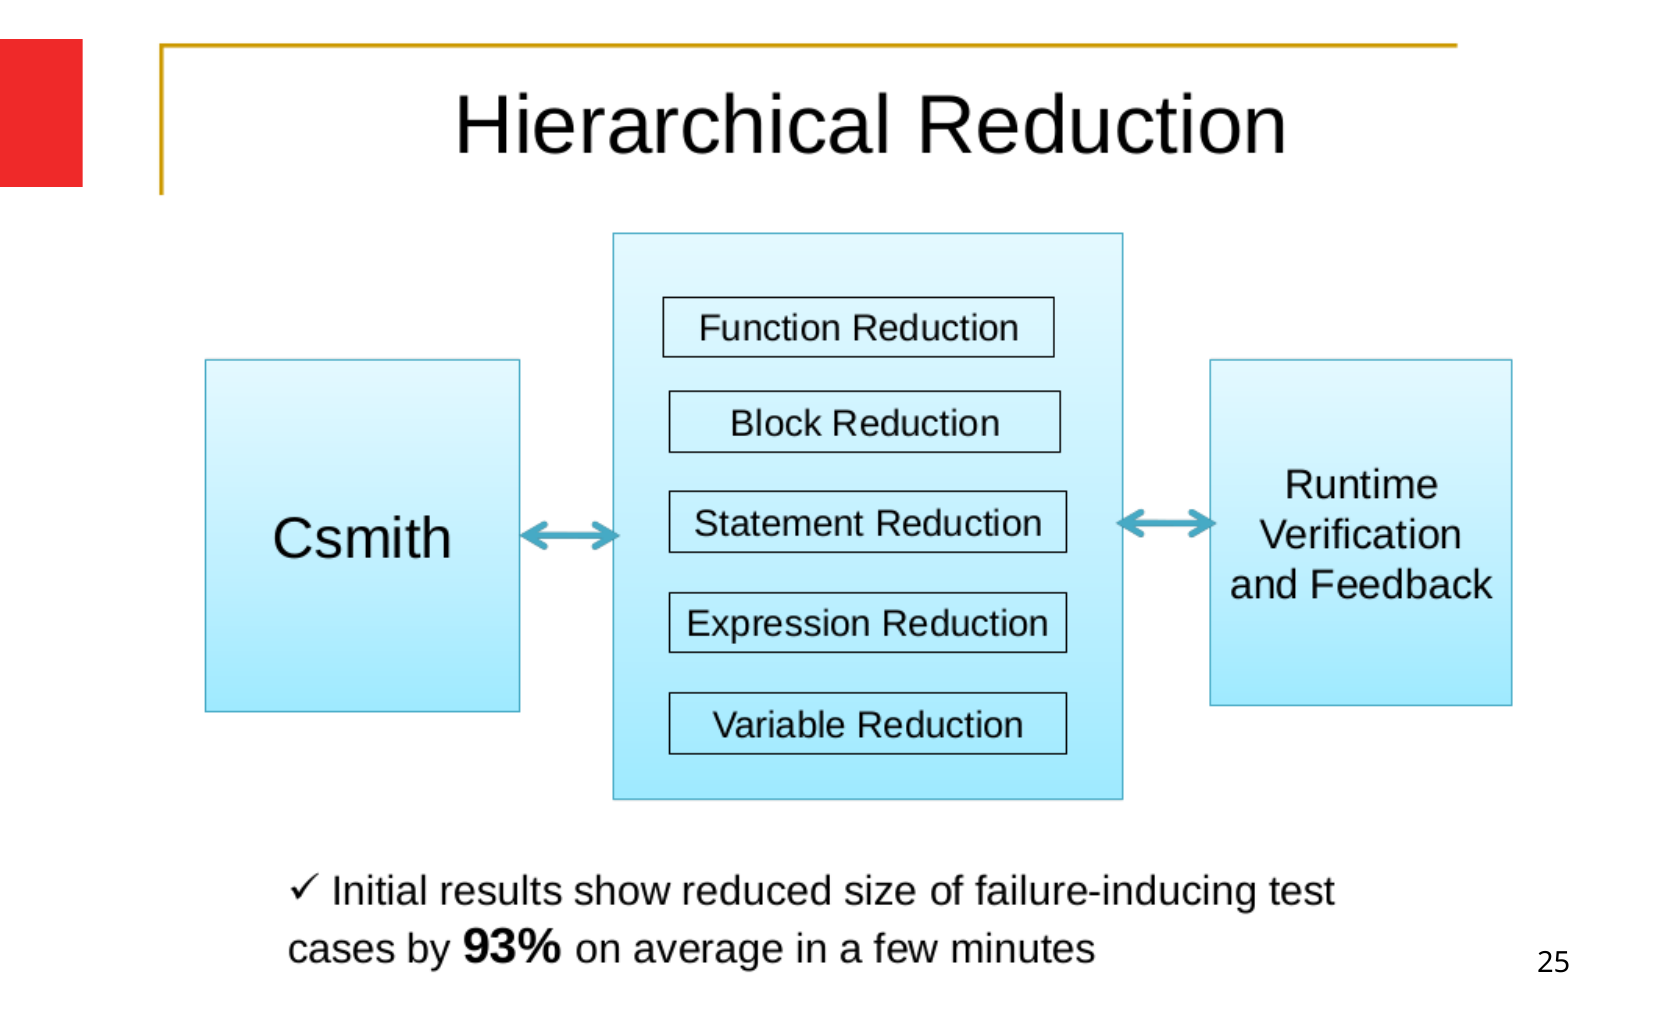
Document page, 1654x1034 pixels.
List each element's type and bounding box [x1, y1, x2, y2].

picture [155, 39, 1531, 1006]
